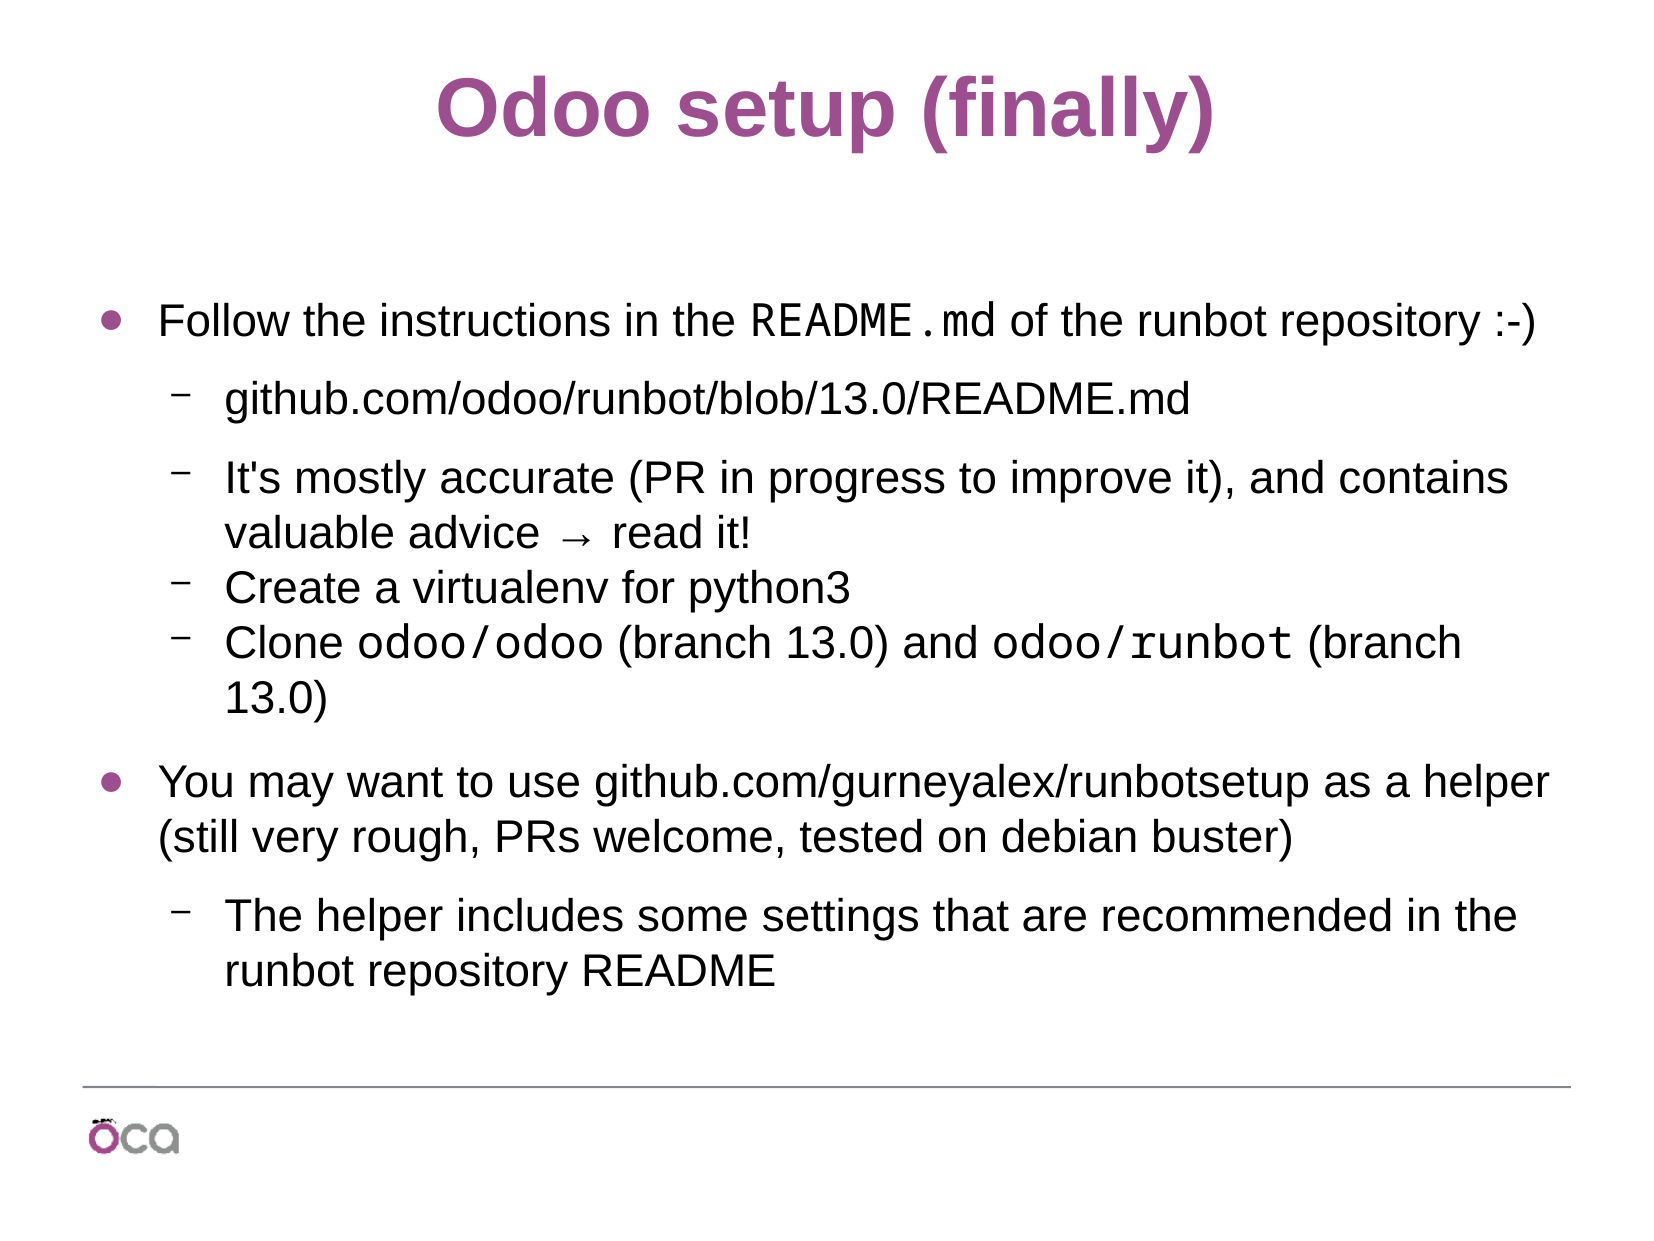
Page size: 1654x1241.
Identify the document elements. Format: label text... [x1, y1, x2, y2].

title Odoo setup (finally) [82, 0, 1571, 207]
list Follow the instructions in the README.md of the runbot repository :-) github.com/odoo/runbot/blob/13.0/README.md It's mostly accurate (PR in progress to improve it), and contains valuable advice → read it! Create a virtualenv for python3 Clone odoo/odoo (branch 13.0) and odoo/runbot (branch 13.0) You may want to use github.com/gurneyalex/runbotsetup as a helper (still very rough, PRs welcome, tested on debian buster) The helper includes some settings that are recommended in the runbot repository README [82, 290, 1571, 1010]
picture [82, 1089, 186, 1191]
